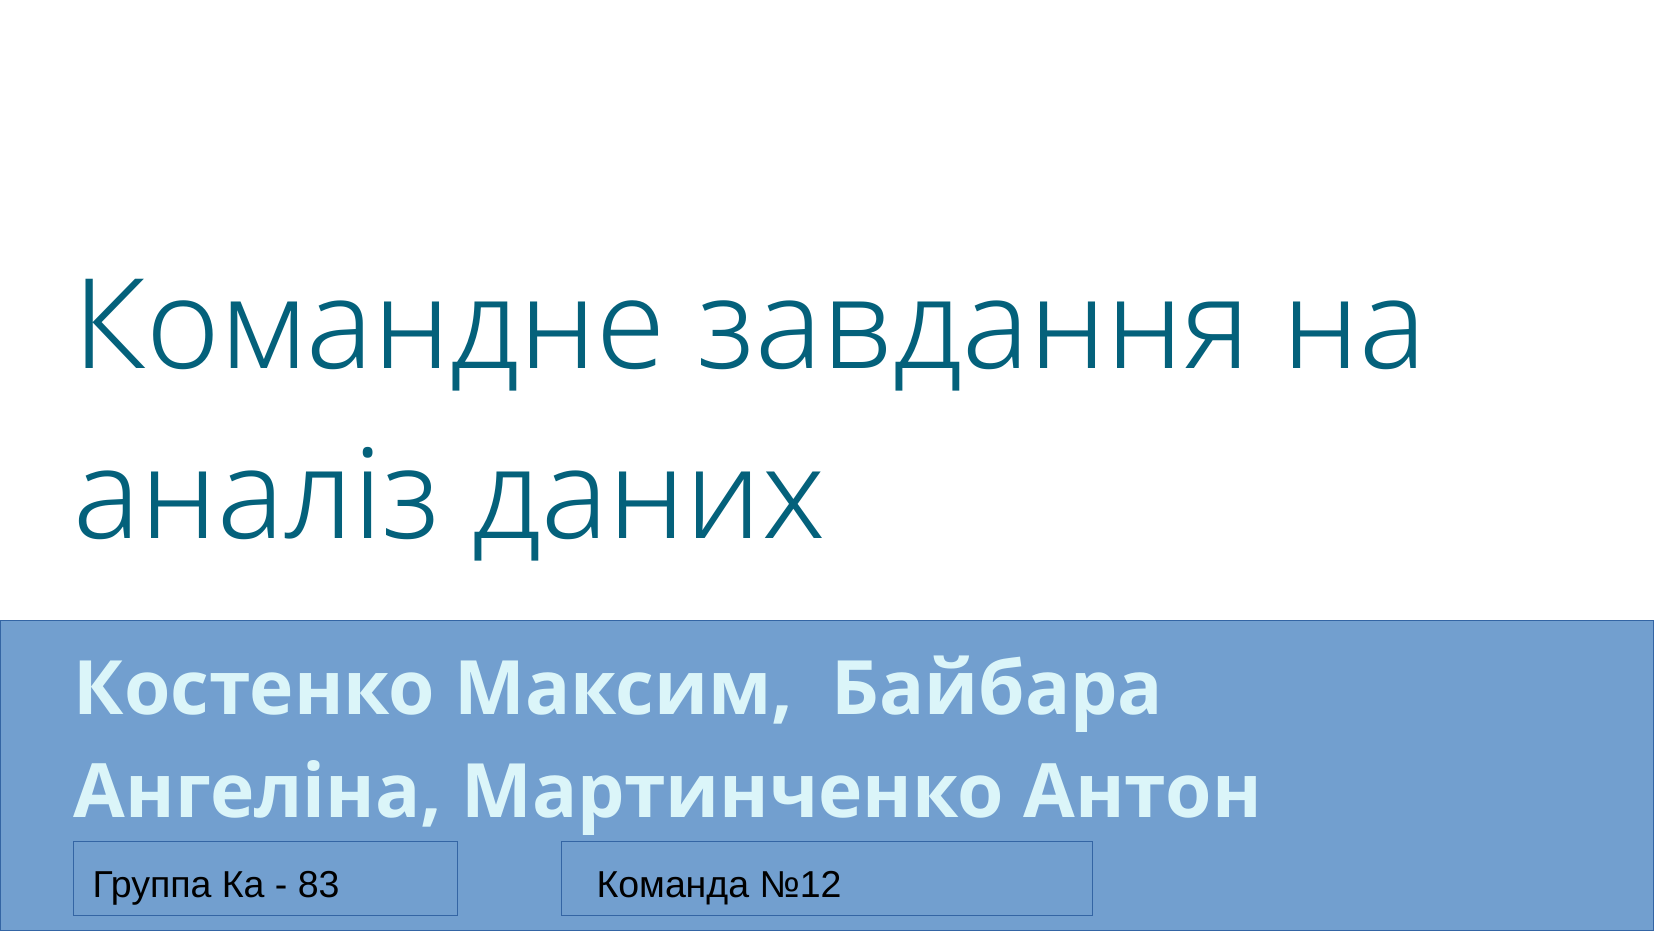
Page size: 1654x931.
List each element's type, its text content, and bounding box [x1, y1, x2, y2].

subtitle Костенко Максим, Байбара Ангеліна, Мартинченко Антон [73, 634, 1551, 827]
text_box Команда №12 [581, 856, 857, 914]
title Командне завдання на аналіз даних [73, 44, 1551, 576]
text_box Группа Ка - 83 [77, 856, 355, 914]
